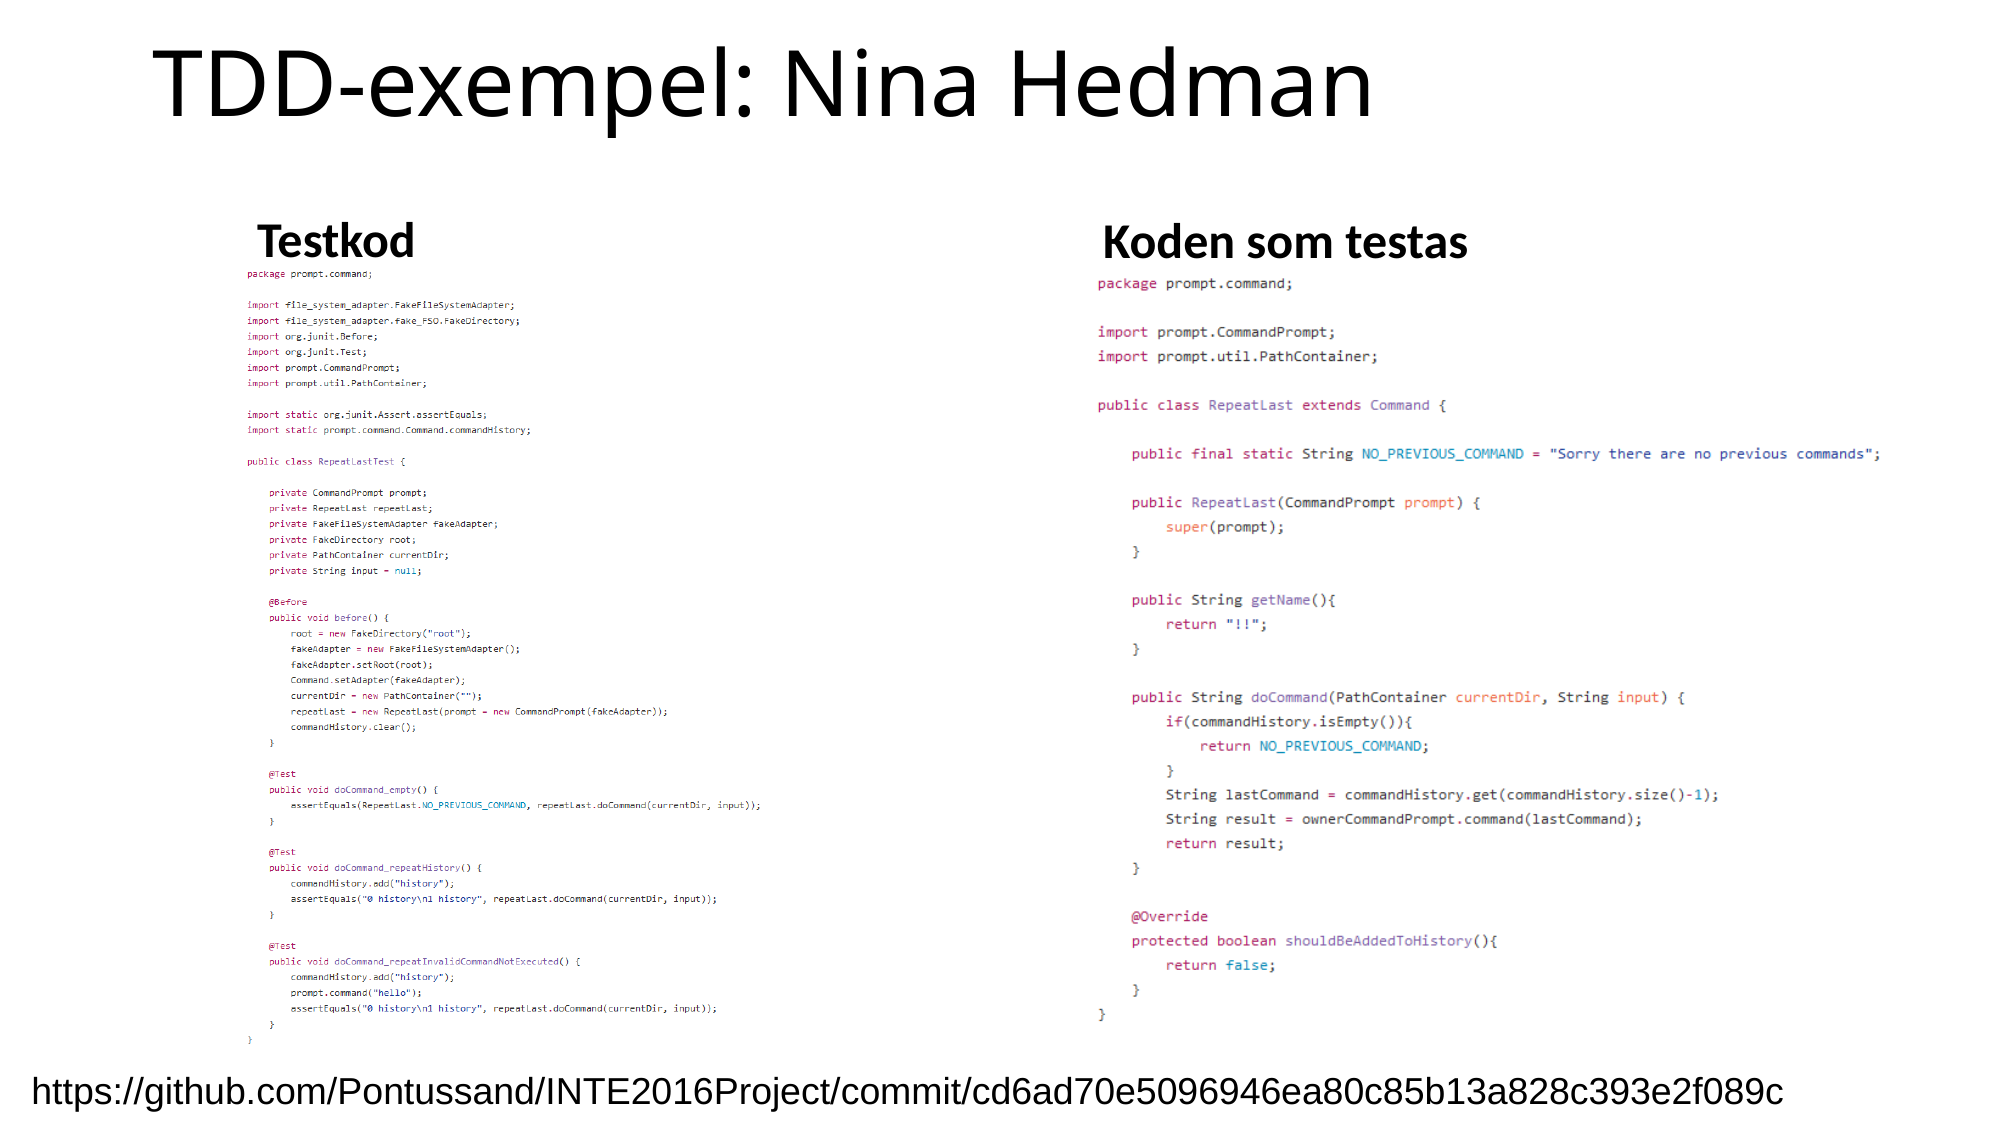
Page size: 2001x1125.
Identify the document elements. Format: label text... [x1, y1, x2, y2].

text_box Koden som testas [1088, 140, 1765, 276]
text_box Testkod [242, 139, 1089, 275]
picture [242, 268, 788, 1047]
picture [1088, 276, 1884, 1026]
text_box TDD-exempel: Nina Hedman [137, 21, 1863, 151]
text_box https://github.com/Pontussand/INTE2016Project/commit/cd6ad70e5096946ea80c85b13a828c393e2f089c [16, 1059, 1833, 1125]
